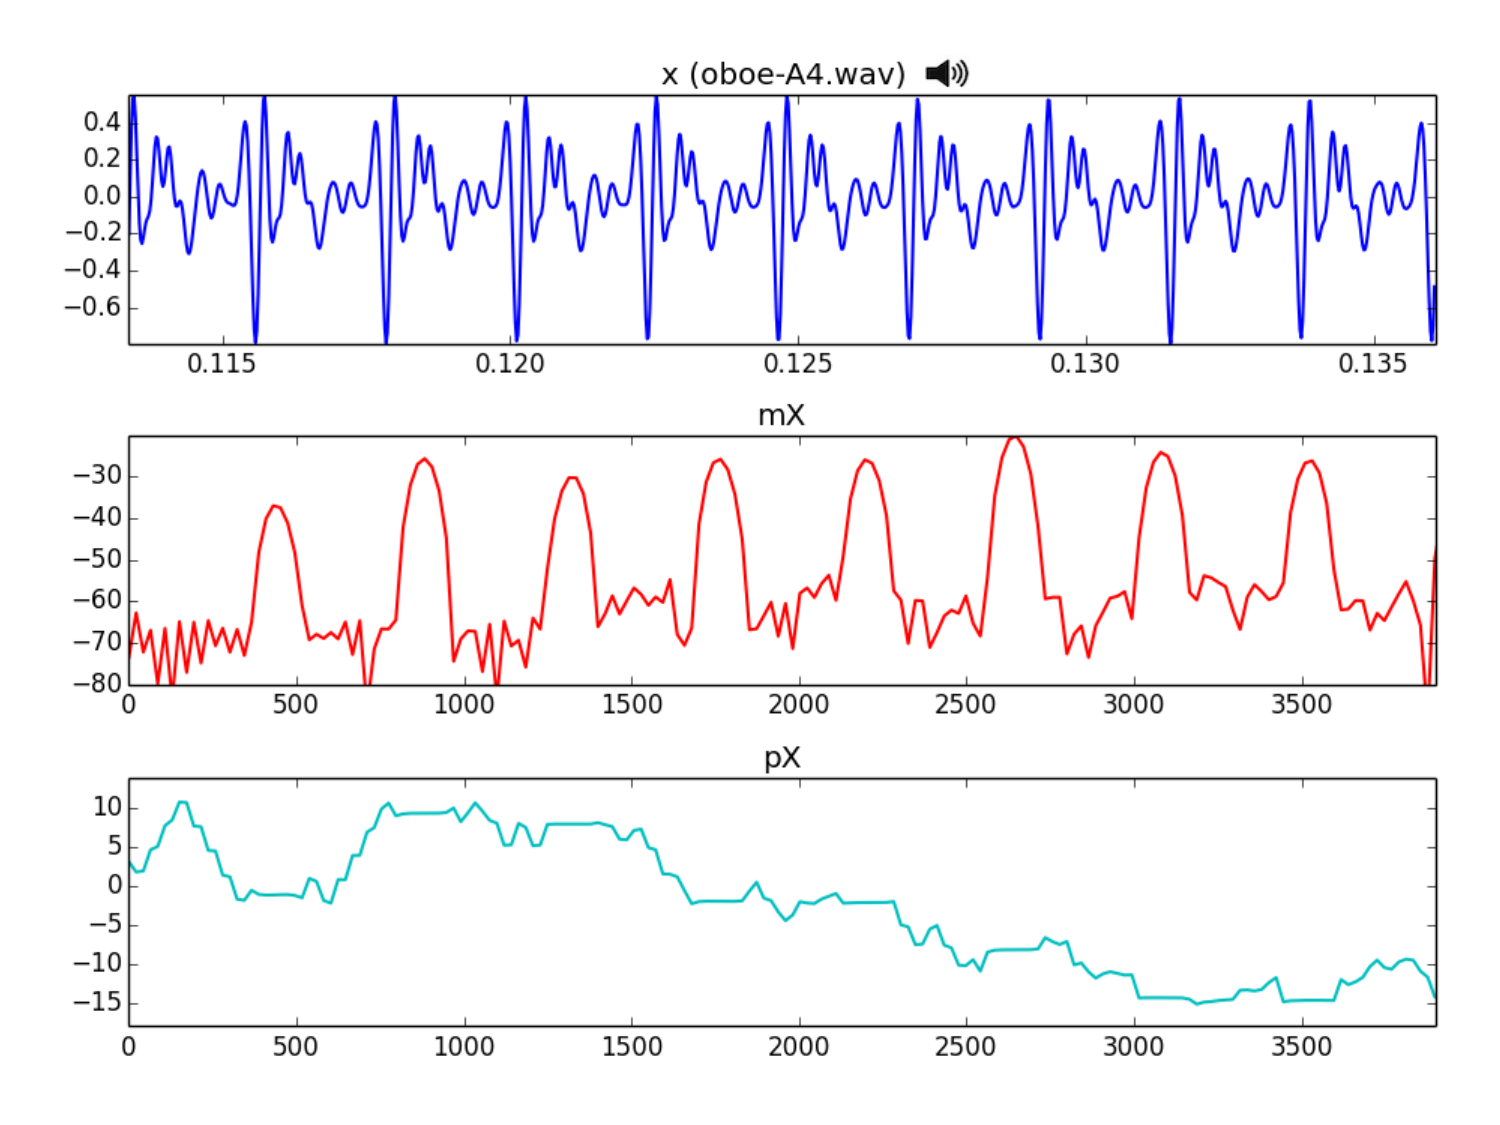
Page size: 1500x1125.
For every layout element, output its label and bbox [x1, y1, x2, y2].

picture [37, 35, 1463, 1086]
